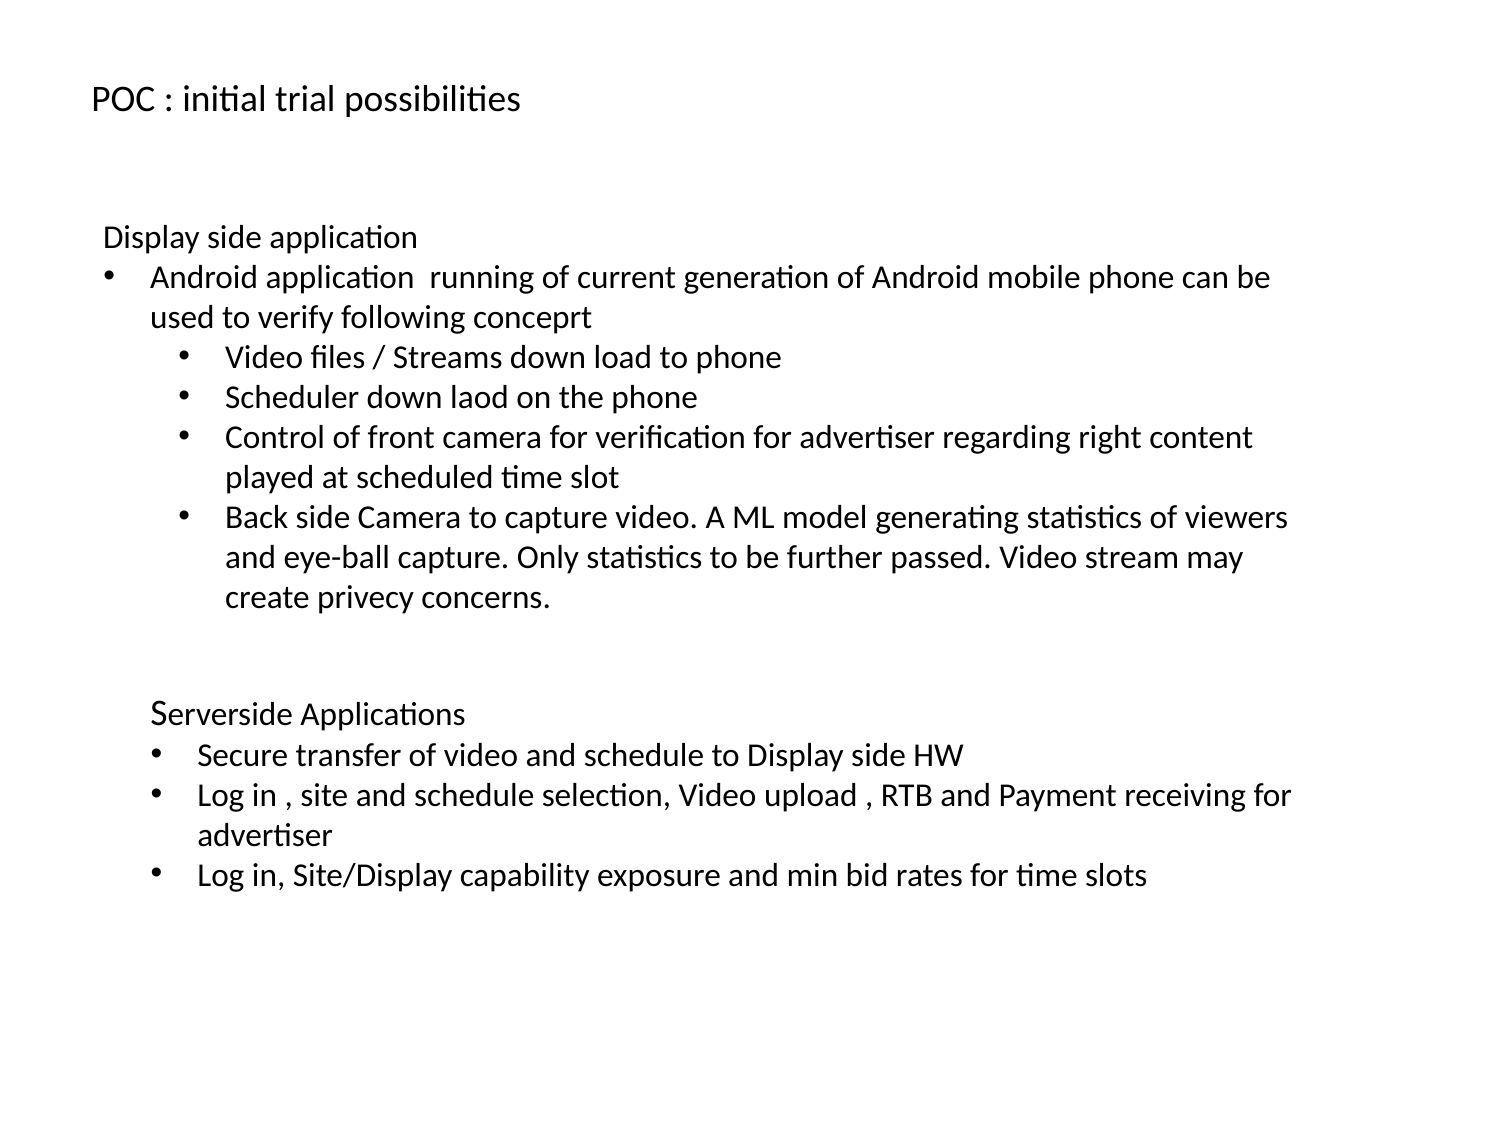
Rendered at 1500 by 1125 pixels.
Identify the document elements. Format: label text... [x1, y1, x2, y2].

text_box POC : initial trial possibilities [76, 66, 1400, 127]
text_box Display side application Android application running of current generation of Android mobile phone can be used to verify following conceprt Video files / Streams down load to phone Scheduler down laod on the phone Control of front camera for verification for advertiser regarding right content played at scheduled time slot Back side Camera to capture video. A ML model generating statistics of viewers and eye-ball capture. Only statistics to be further passed. Video stream may create privecy concerns. [88, 208, 1317, 668]
text_box Serverside Applications Secure transfer of video and schedule to Display side HW Log in , site and schedule selection, Video upload , RTB and Payment receiving for advertiser Log in, Site/Display capability exposure and min bid rates for time slots [135, 680, 1341, 946]
